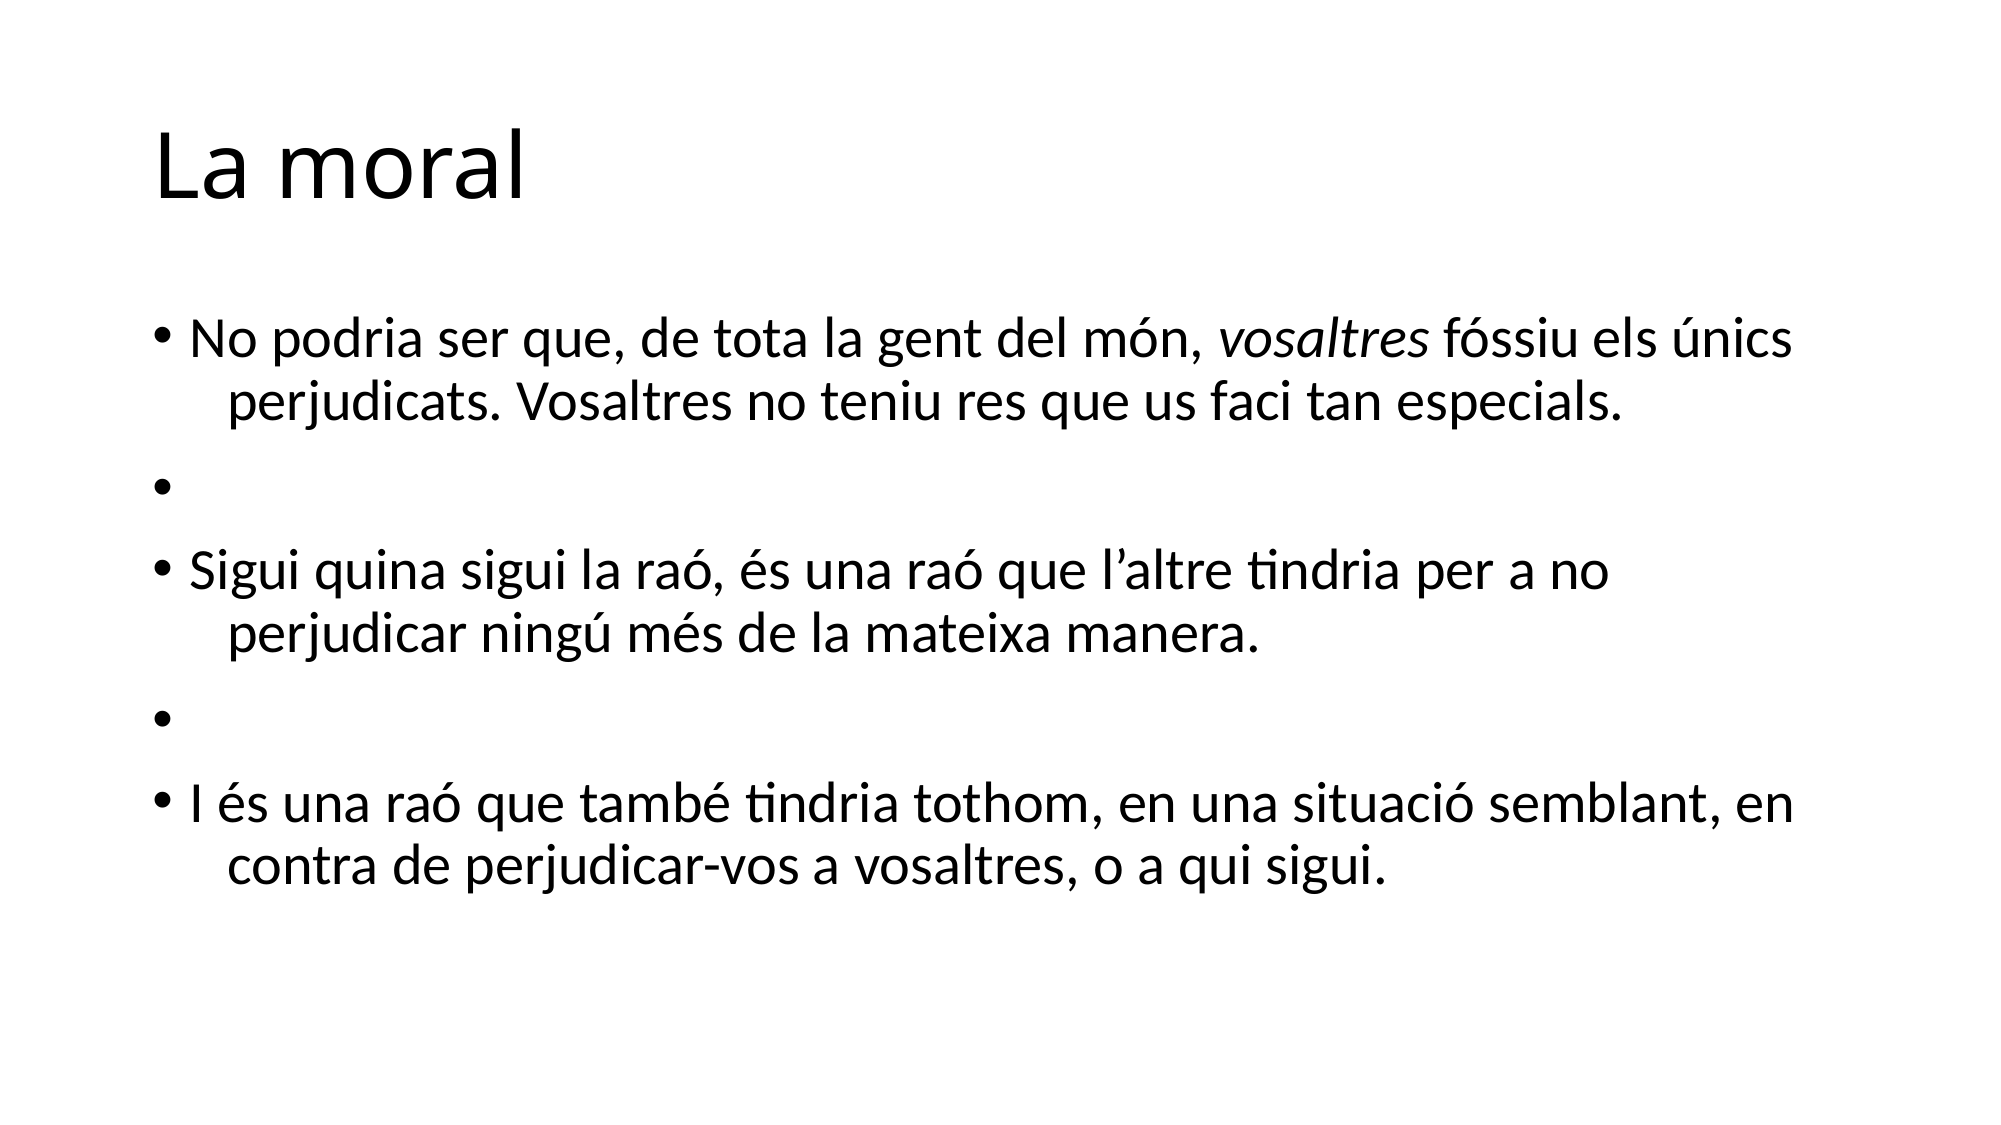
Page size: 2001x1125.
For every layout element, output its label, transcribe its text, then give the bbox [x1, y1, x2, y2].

title La moral [137, 59, 1863, 278]
list No podria ser que, de tota la gent del món, vosaltres fóssiu els únics perjudicats. Vosaltres no teniu res que us faci tan especials. Sigui quina sigui la raó, és una raó que l’altre tindria per a no perjudicar ningú més de la mateixa manera. I és una raó que també tindria tothom, en una situació semblant, en contra de perjudicar-vos a vosaltres, o a qui sigui. [137, 299, 1863, 1014]
